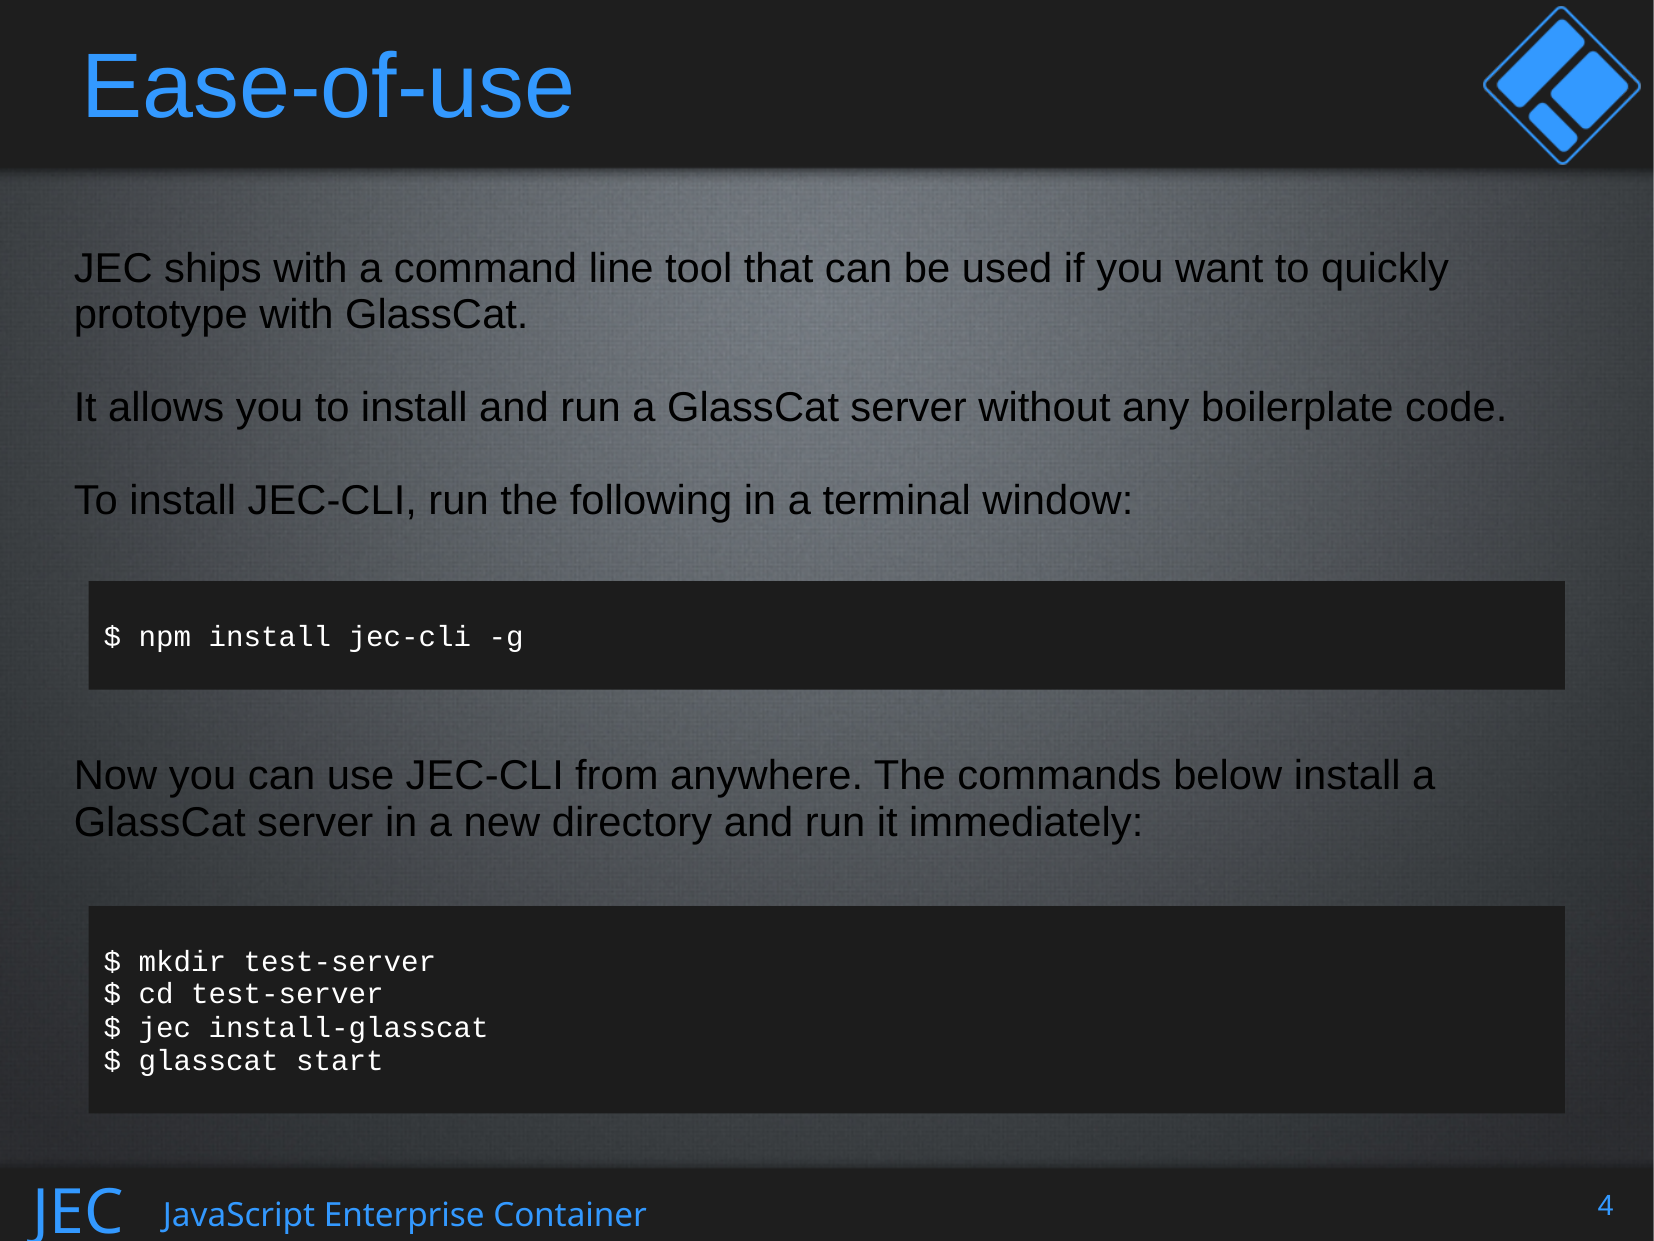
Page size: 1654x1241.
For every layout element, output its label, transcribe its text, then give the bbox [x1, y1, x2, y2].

text_box JavaScript Enterprise Container [148, 1183, 651, 1241]
text_box JEC ships with a command line tool that can be used if you want to quickly prototype with GlassCat. It allows you to install and run a GlassCat server without any boilerplate code. To install JEC-CLI, run the following in a terminal window: [59, 236, 1595, 533]
picture [0, 0, 1654, 1241]
text_box Now you can use JEC-CLI from anywhere. The commands below install a GlassCat server in a new directory and run it immediately: [59, 744, 1595, 854]
text_box $ npm install jec-cli -g [88, 581, 1565, 689]
title Ease-of-use [81, 23, 1440, 147]
text_box $ mkdir test-server $ cd test-server $ jec install-glasscat $ glasscat start [88, 906, 1565, 1103]
text_box 4 [742, 1181, 1629, 1229]
text_box JEC [17, 1159, 149, 1241]
